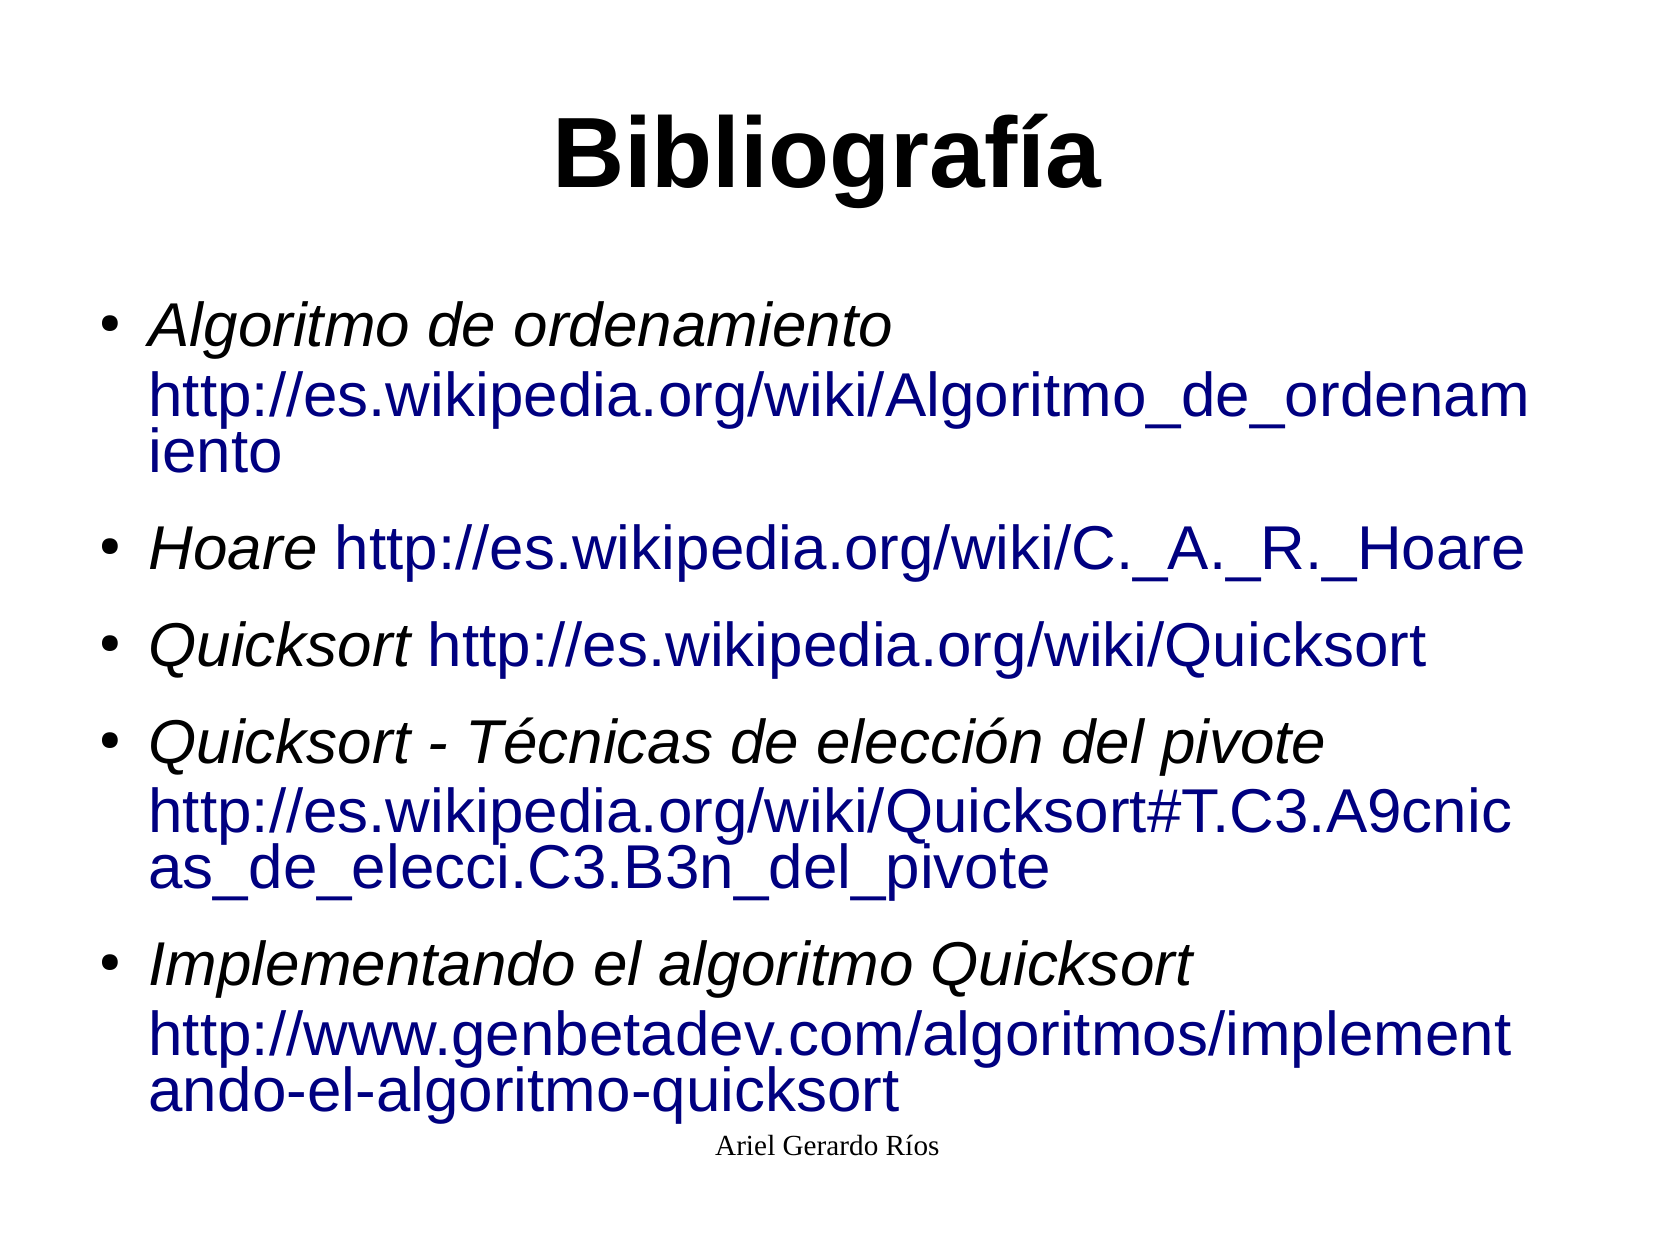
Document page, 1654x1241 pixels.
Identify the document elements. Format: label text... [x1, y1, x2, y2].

title Bibliografía [82, 49, 1571, 257]
list Algoritmo de ordenamiento http://es.wikipedia.org/wiki/Algoritmo_de_ordenamiento Hoare http://es.wikipedia.org/wiki/C._A._R._Hoare Quicksort http://es.wikipedia.org/wiki/Quicksort Quicksort - Técnicas de elección del pivote http://es.wikipedia.org/wiki/Quicksort#T.C3.A9cnicas_de_elecci.C3.B3n_del_pivote Implementando el algoritmo Quicksort http://www.genbetadev.com/algoritmos/implementando-el-algoritmo-quicksort [82, 290, 1538, 1010]
